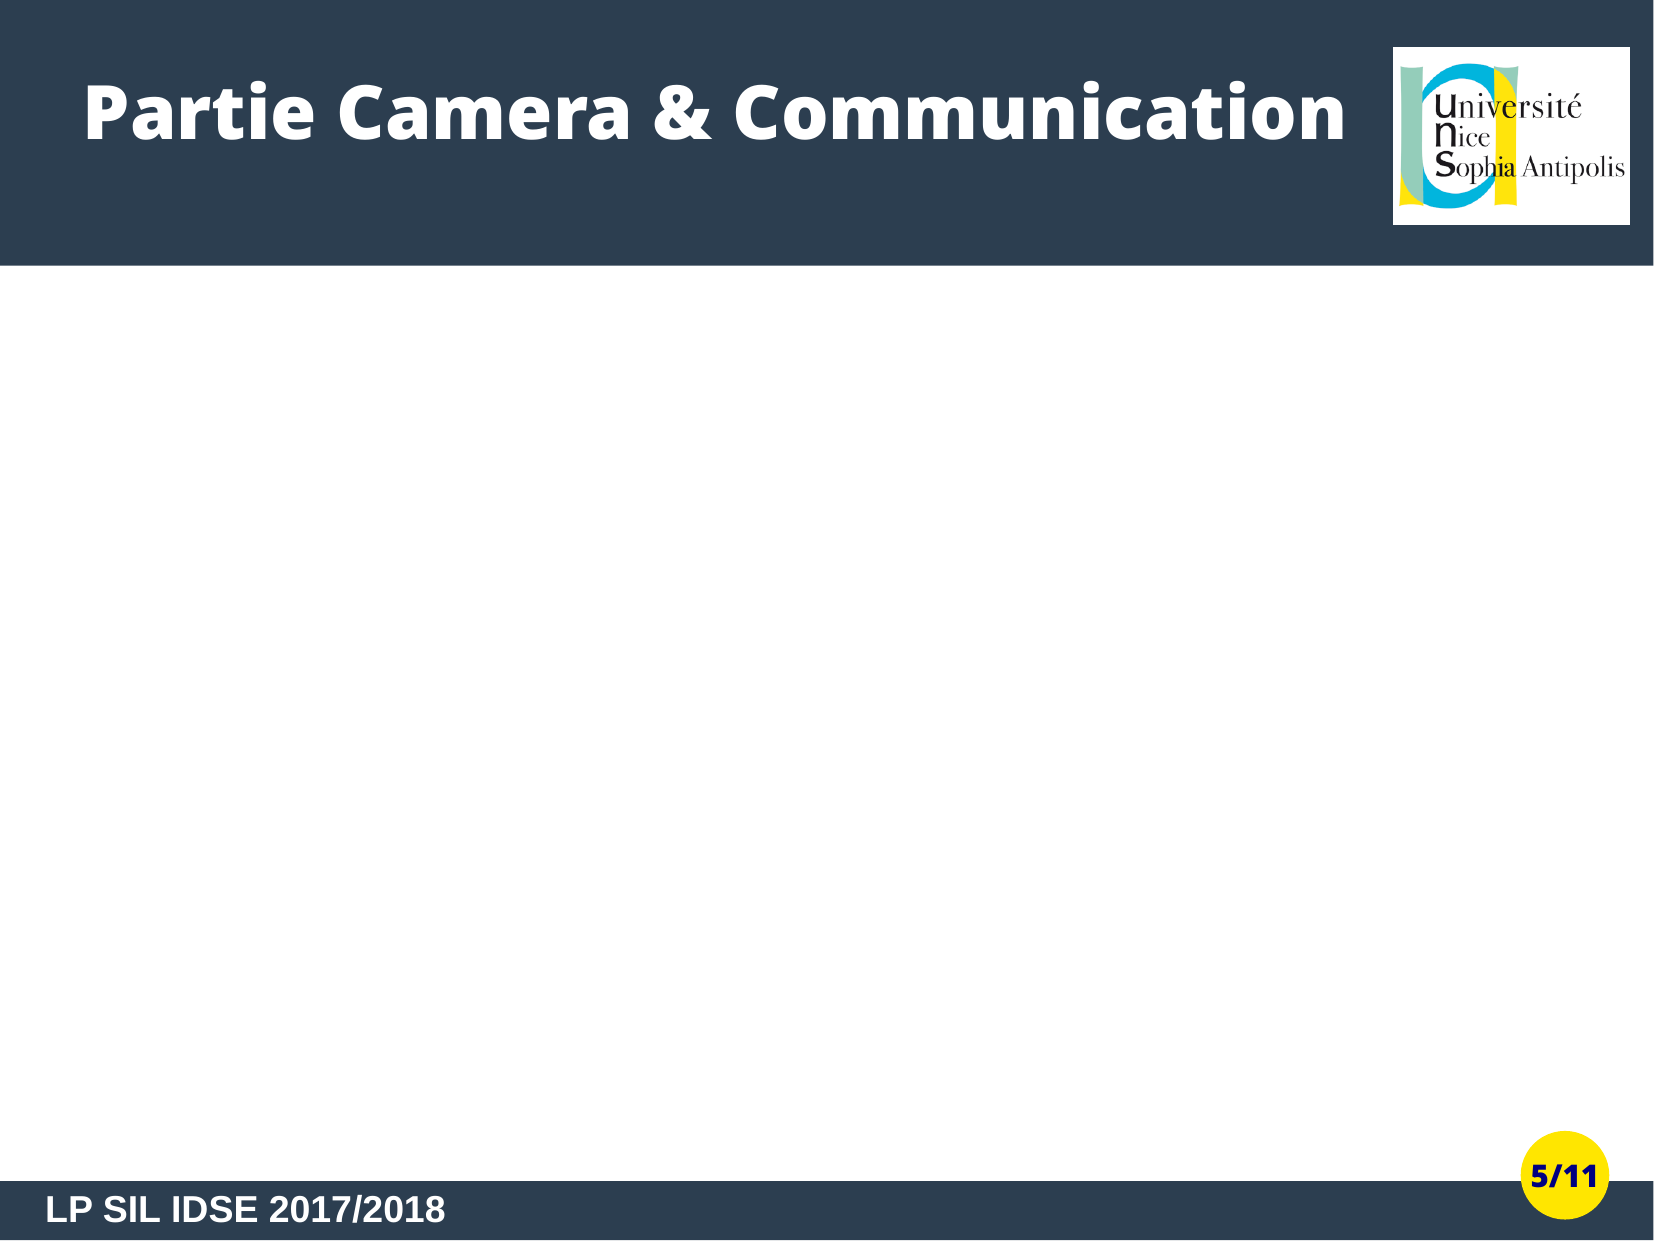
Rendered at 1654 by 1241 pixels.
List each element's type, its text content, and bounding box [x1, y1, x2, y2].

picture [1393, 47, 1630, 225]
title Partie Camera & Communication [82, 49, 1430, 172]
